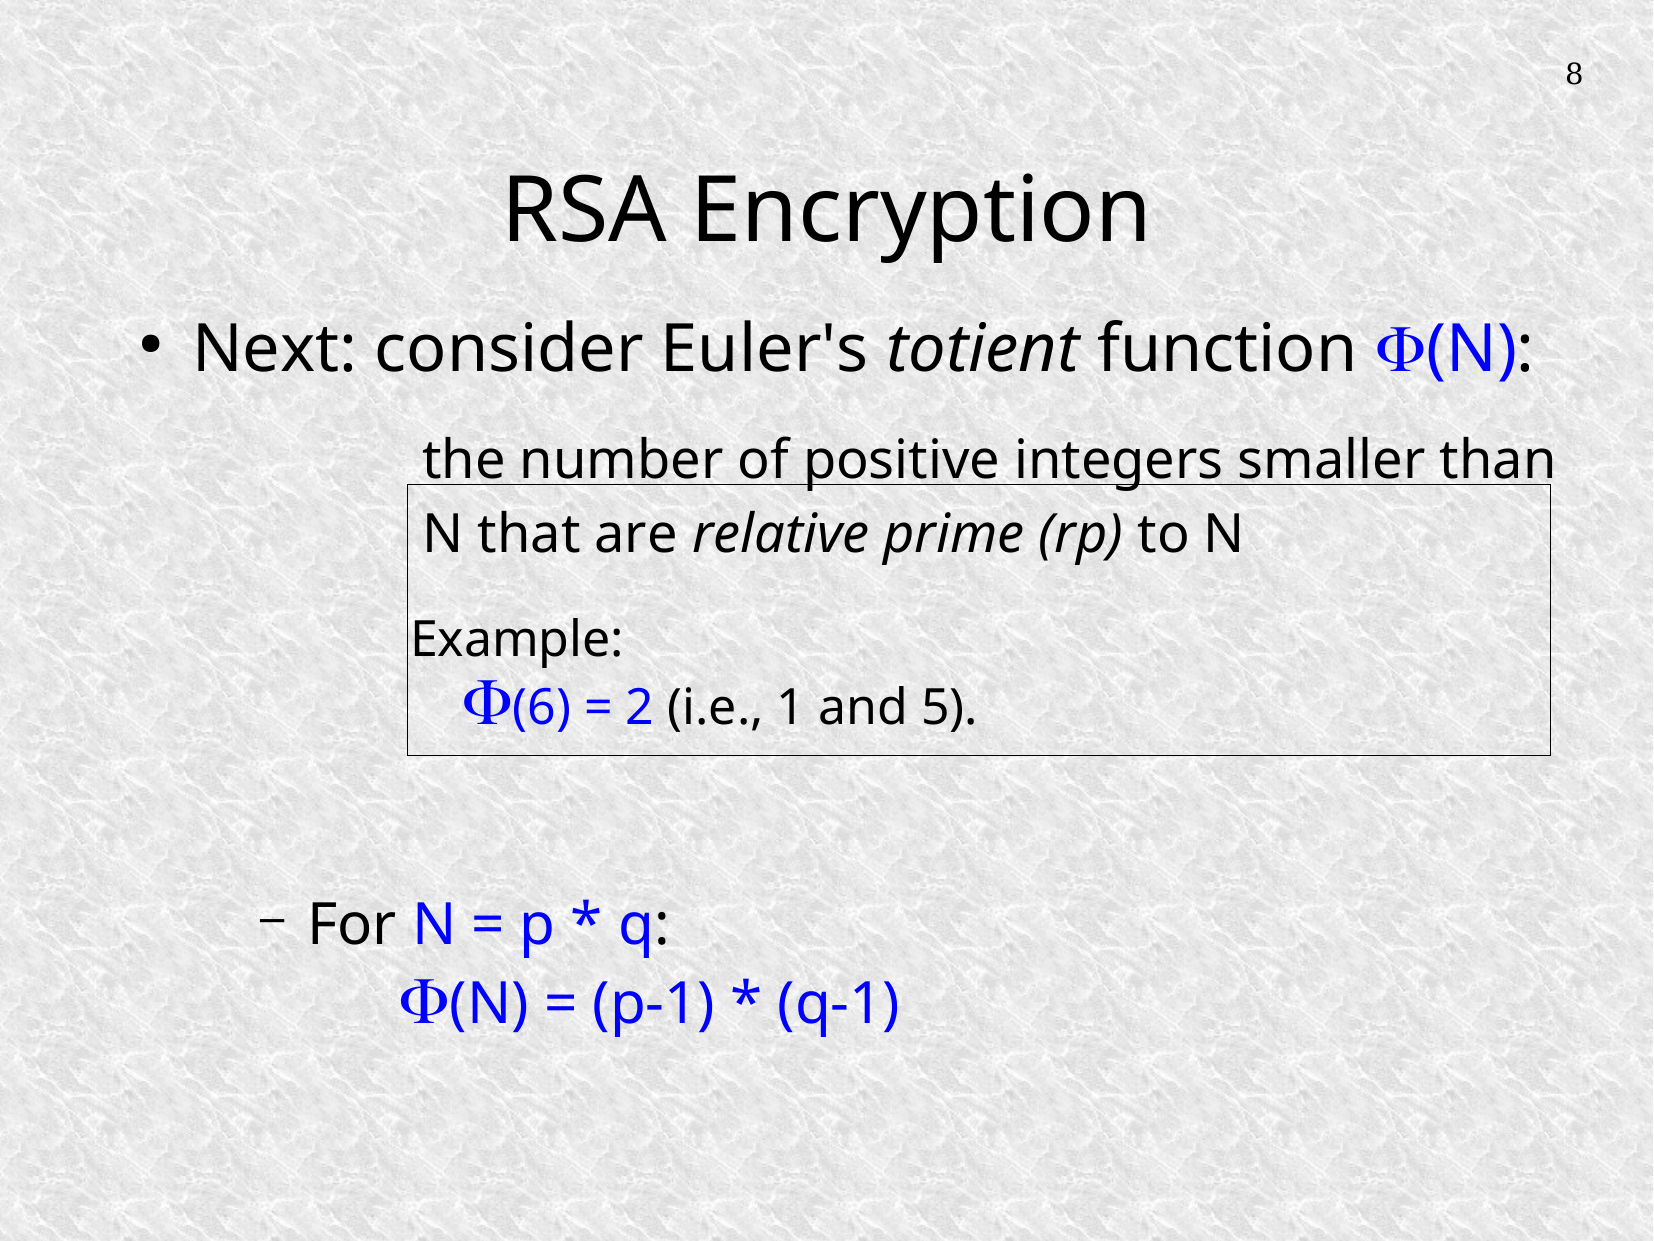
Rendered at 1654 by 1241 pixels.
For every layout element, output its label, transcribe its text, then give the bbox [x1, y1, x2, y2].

text_box Example: F(6) = 2 (i.e., 1 and 5). [303, 602, 1088, 746]
picture [0, 0, 1654, 1241]
title RSA Encryption [121, 102, 1533, 300]
list Next: consider Euler's totient function F(N): the number of positive integers smaller than N that are relative prime (rp) to N For N = p * q: F(N) = (p-1) * (q-1) [121, 300, 1589, 1016]
